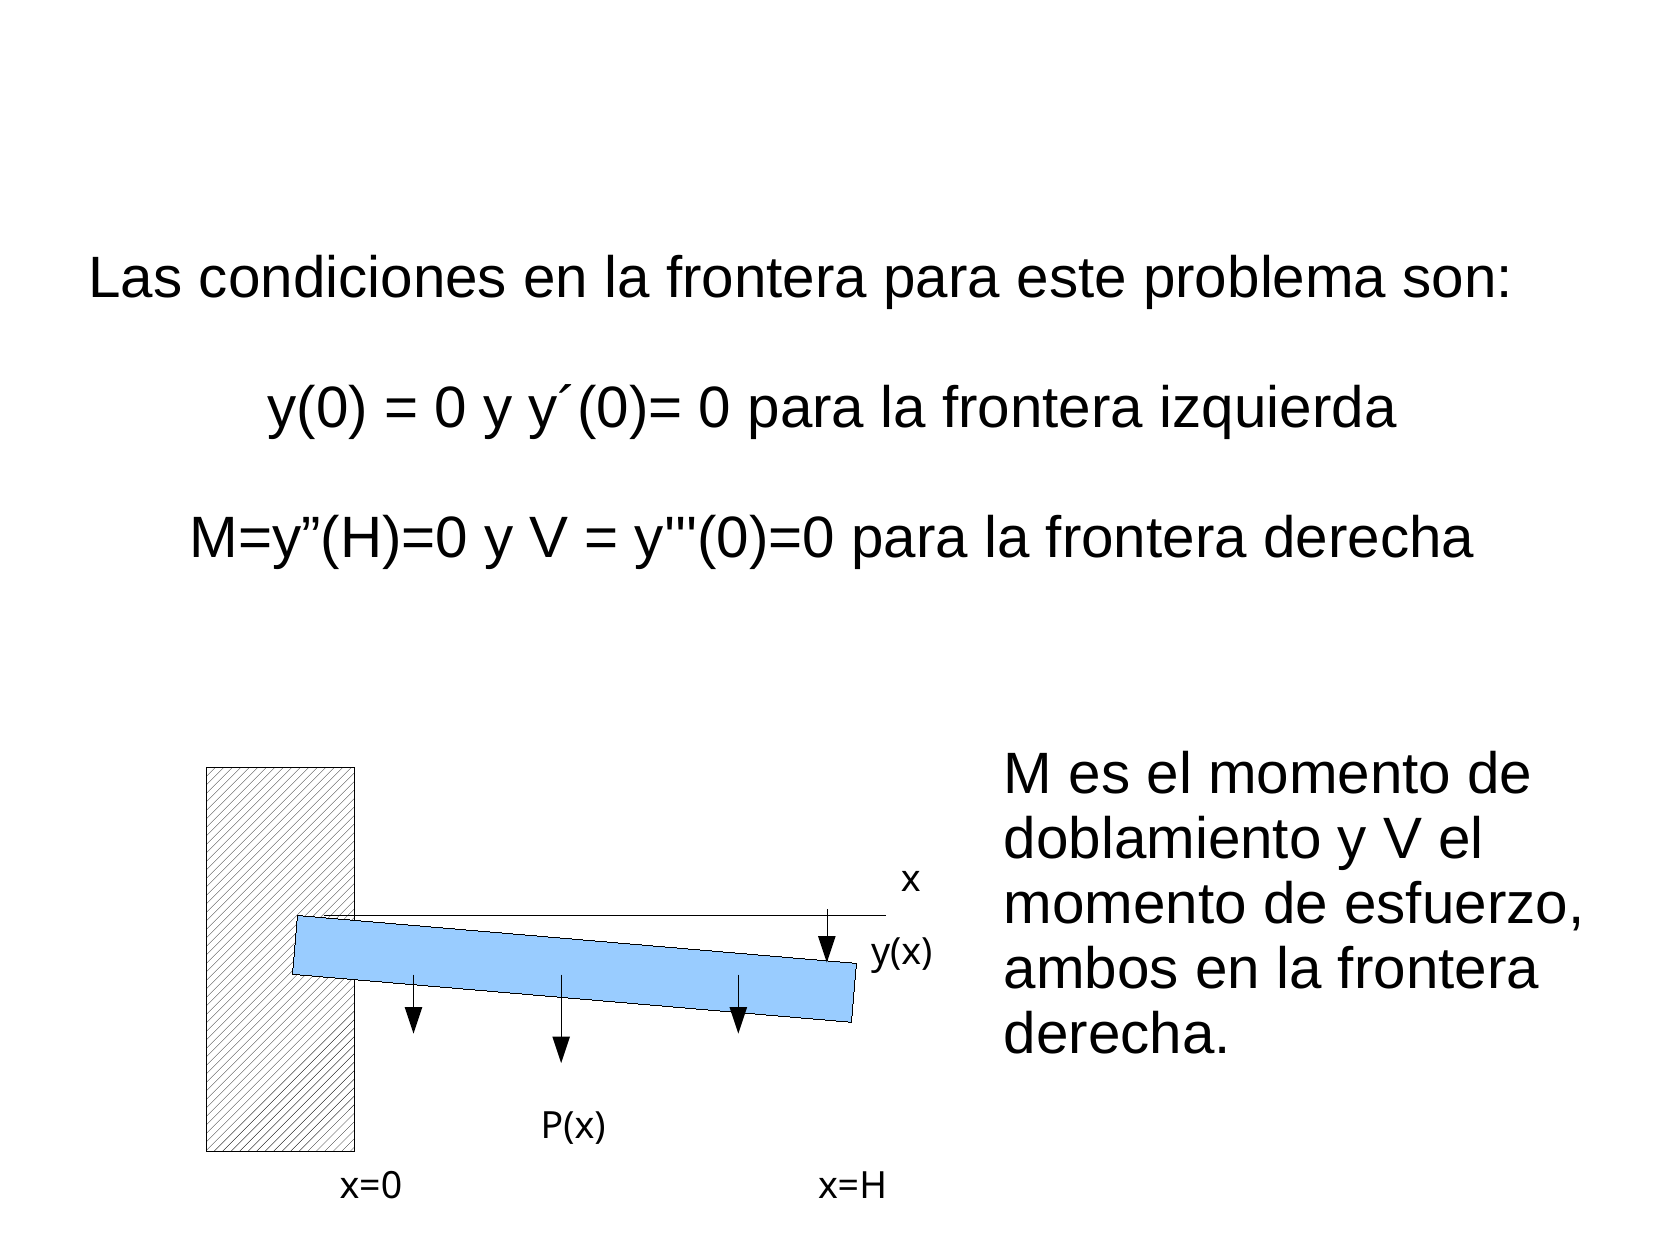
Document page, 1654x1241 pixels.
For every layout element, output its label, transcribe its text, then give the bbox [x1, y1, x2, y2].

text_box y(x) [856, 917, 950, 975]
text_box M es el momento de doblamiento y V el momento de esfuerzo, ambos en la frontera derecha. [1003, 679, 1625, 1128]
subtitle Las condiciones en la frontera para este problema son: y(0) = 0 y y´(0)= 0 para la frontera izquierda M=y”(H)=0 y V = y'''(0)=0 para la frontera derecha [88, 183, 1577, 632]
text_box x=0 [324, 1150, 414, 1209]
text_box [206, 767, 856, 1152]
text_box x [886, 843, 935, 902]
text_box P(x) [525, 1091, 620, 1150]
text_box x=H [803, 1150, 901, 1209]
